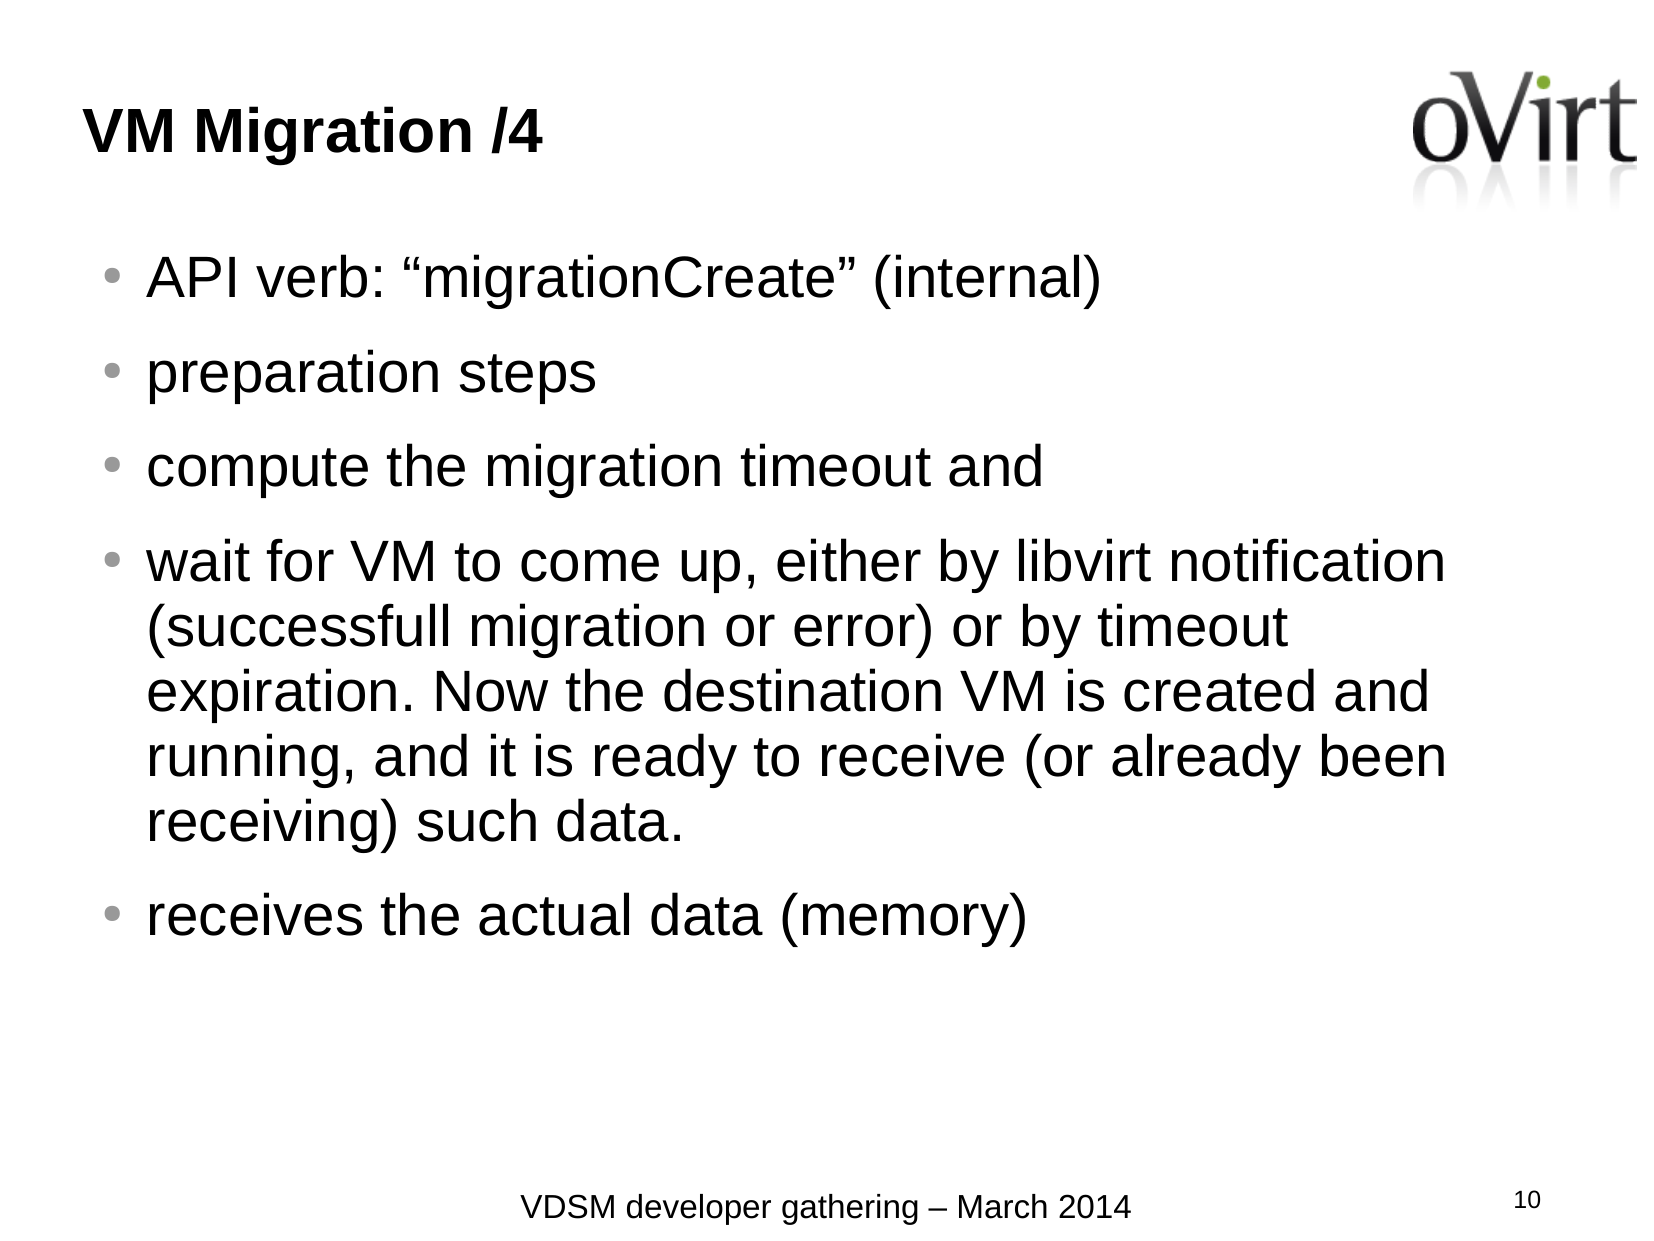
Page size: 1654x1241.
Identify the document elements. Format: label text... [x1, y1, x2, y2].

title VM Migration /4 [82, 37, 1303, 226]
picture [1413, 63, 1637, 212]
list API verb: “migrationCreate” (internal) preparation steps compute the migration timeout and wait for VM to come up, either by libvirt notification (successfull migration or error) or by timeout expiration. Now the destination VM is created and running, and it is ready to receive (or already been receiving) such data. receives the actual data (memory) [86, 244, 1576, 1039]
